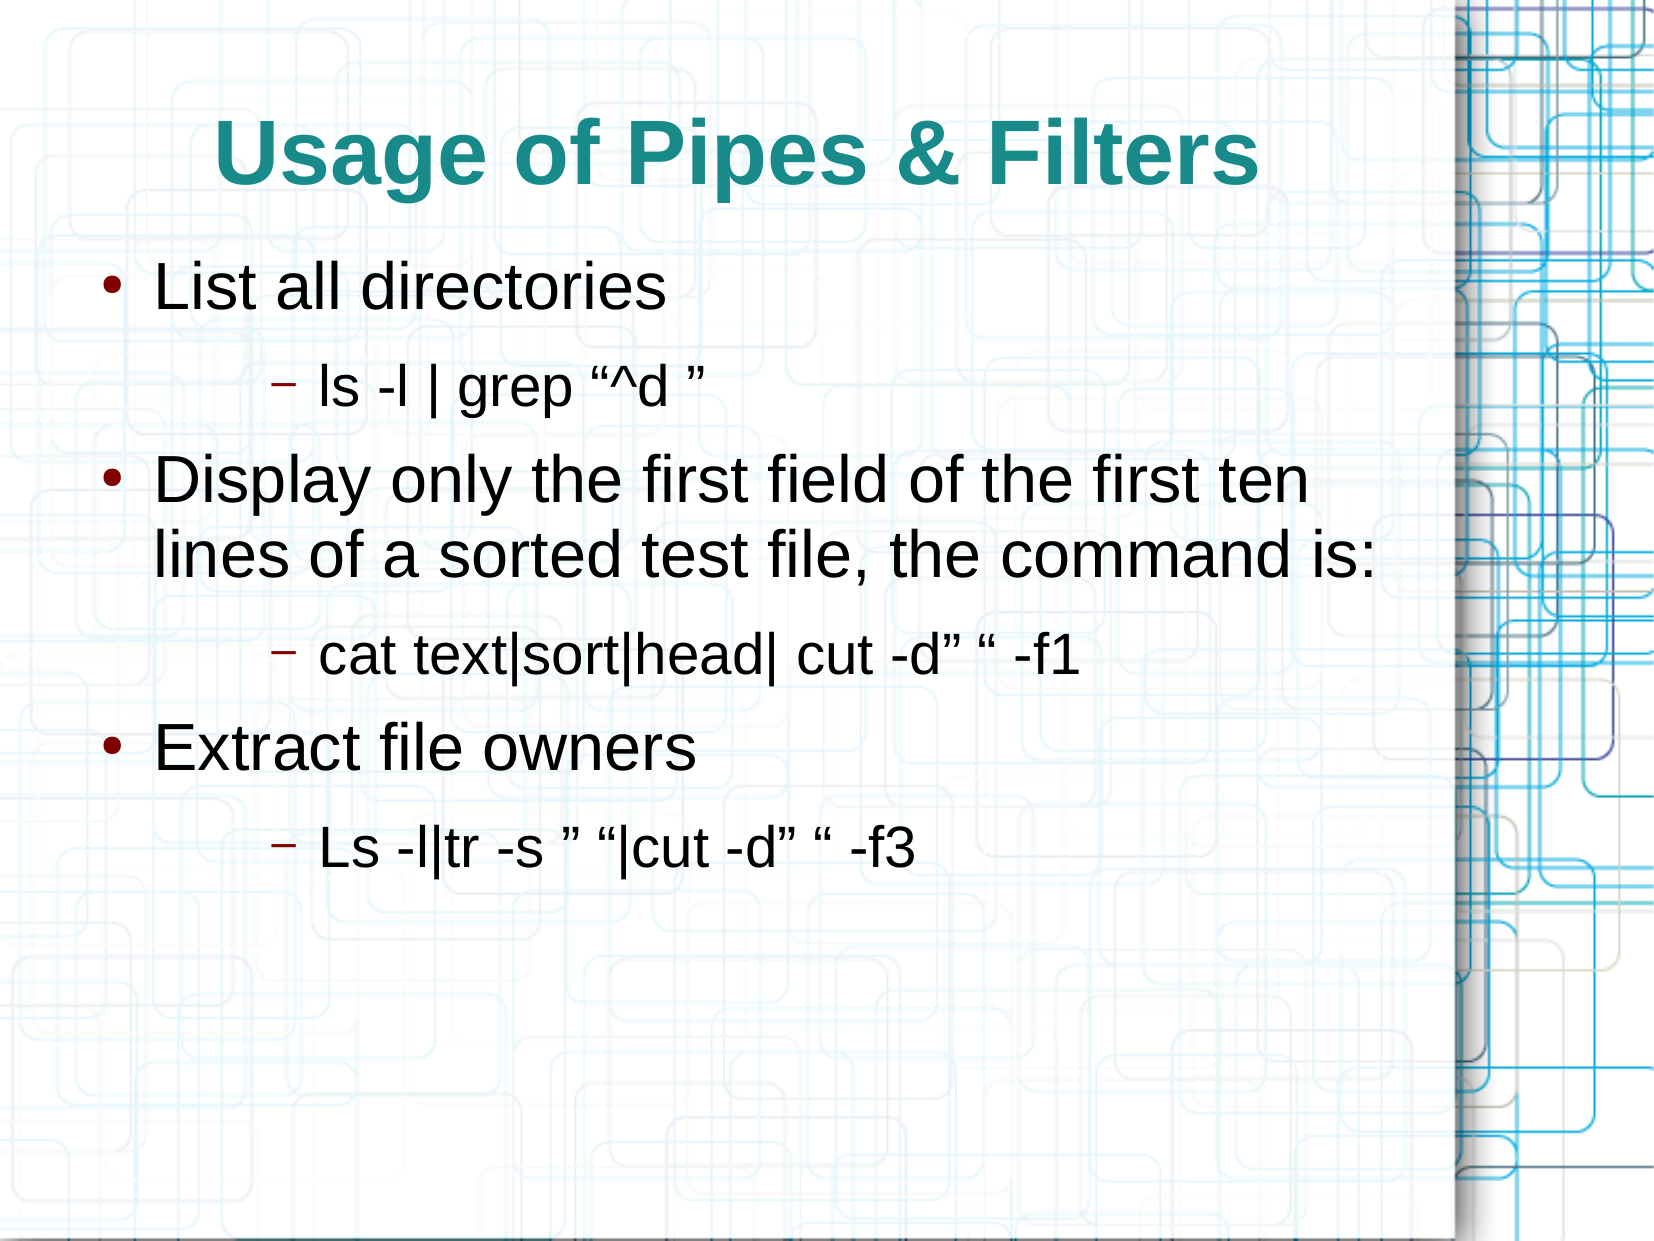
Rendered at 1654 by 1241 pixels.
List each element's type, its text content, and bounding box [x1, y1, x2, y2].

list List all directories ls -l | grep “^d ” Display only the first field of the first ten lines of a sorted test file, the command is: cat text|sort|head| cut -d” “ -f1 Extract file owners Ls -l|tr -s ” “|cut -d” “ -f3 [82, 249, 1418, 1054]
picture [0, 0, 1654, 1241]
title Usage of Pipes & Filters [59, 56, 1418, 250]
